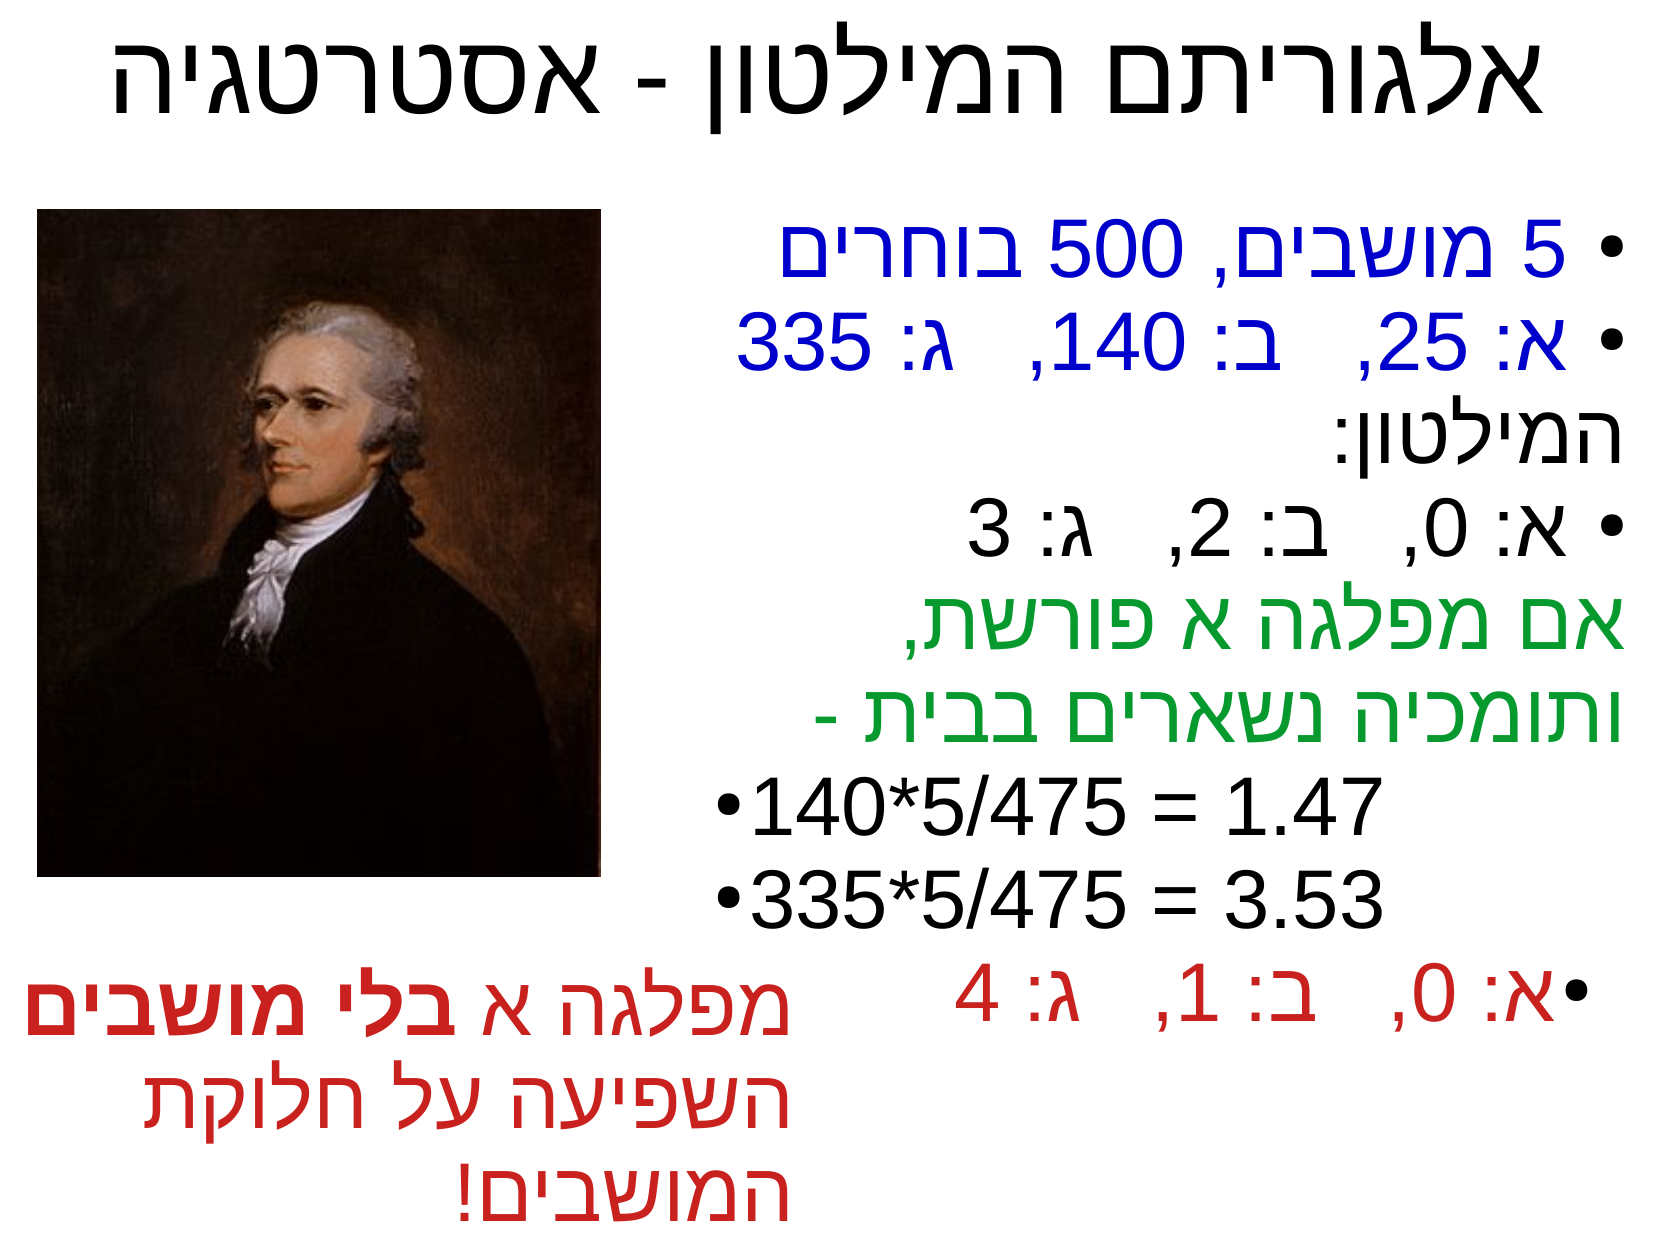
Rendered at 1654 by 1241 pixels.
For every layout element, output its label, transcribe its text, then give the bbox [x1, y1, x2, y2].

title אלגוריתם המילטון - אסטרטגיה [0, 0, 1654, 151]
list מפלגה א בלי מושבים השפיעה על חלוקת המושבים! [15, 960, 796, 1216]
text_box 5 מושבים, 500 בוחרים א: 25, ב: 140, ג: 335 המילטון: א: 0, ב: 2, ג: 3 אם מפלגה א פורשת, ותומכיה נשארים בבית - 140*5/475 = 1.47 335*5/475 = 3.53 א: 0, ב: 1, ג: 4 [663, 195, 1642, 1141]
picture [37, 209, 601, 877]
